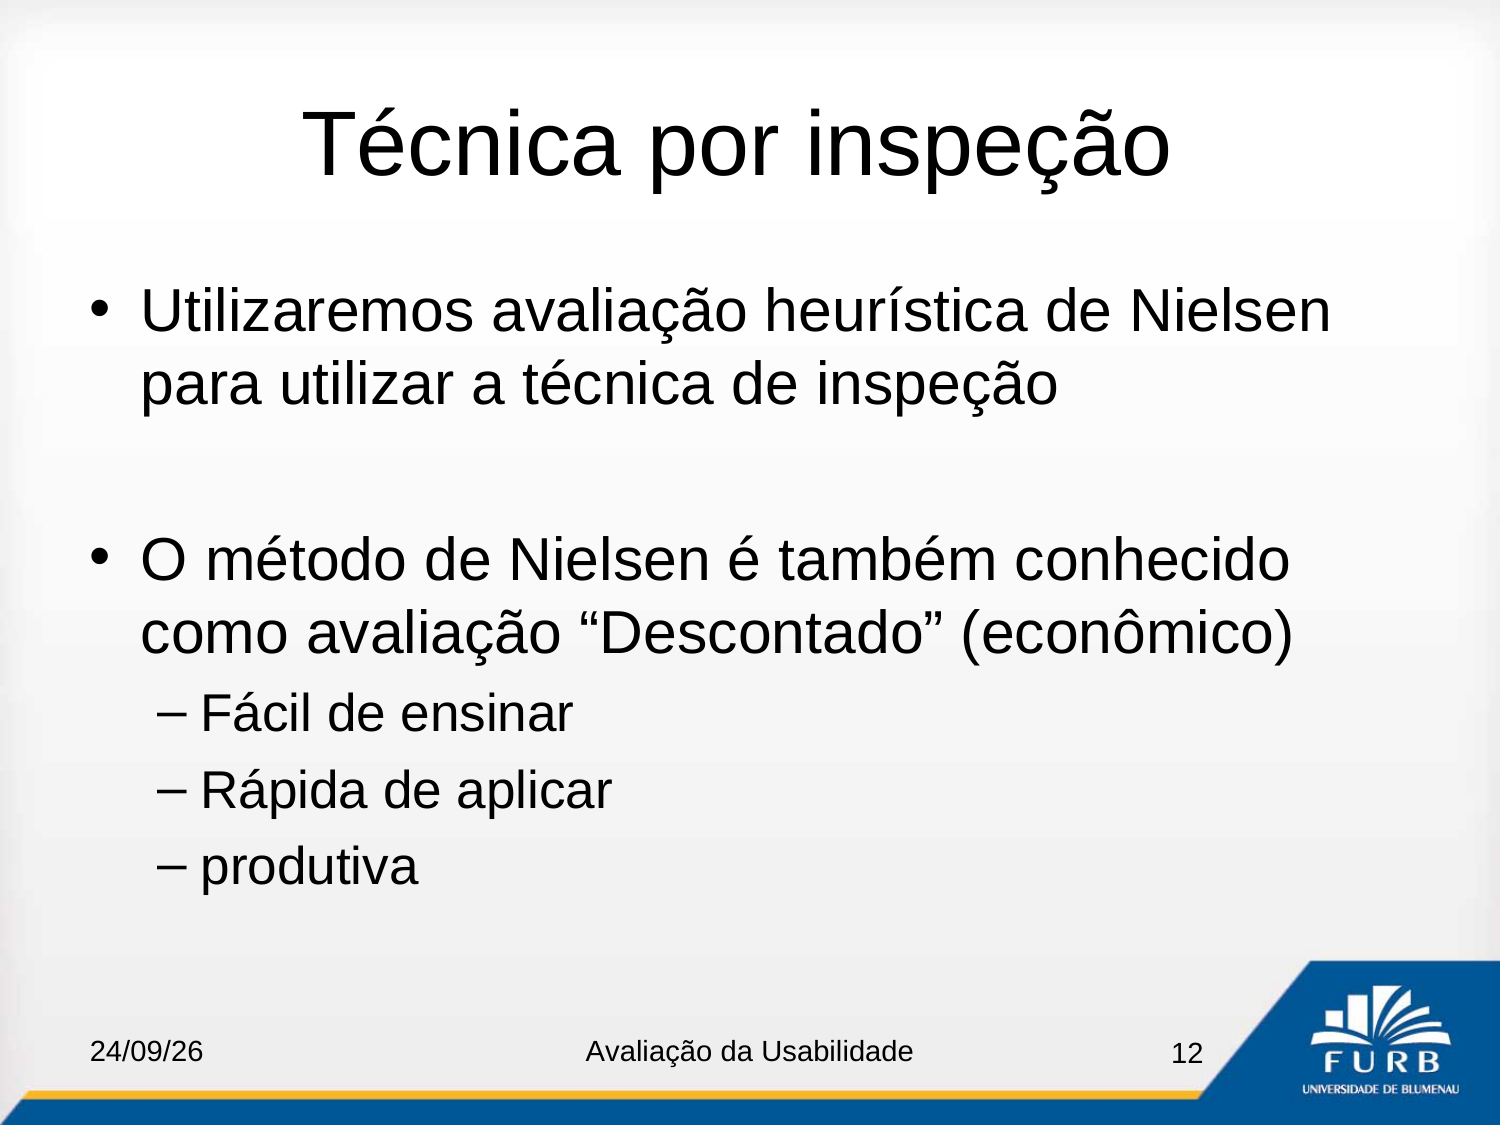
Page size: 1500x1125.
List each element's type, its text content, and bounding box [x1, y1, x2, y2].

title Técnica por inspeção [75, 35, 1425, 242]
list Utilizaremos avaliação heurística de Nielsen para utilizar a técnica de inspeção O método de Nielsen é também conhecido como avaliação “Descontado” (econômico) Fácil de ensinar Rápida de aplicar produtiva [75, 263, 1425, 916]
picture [0, 0, 1500, 1125]
